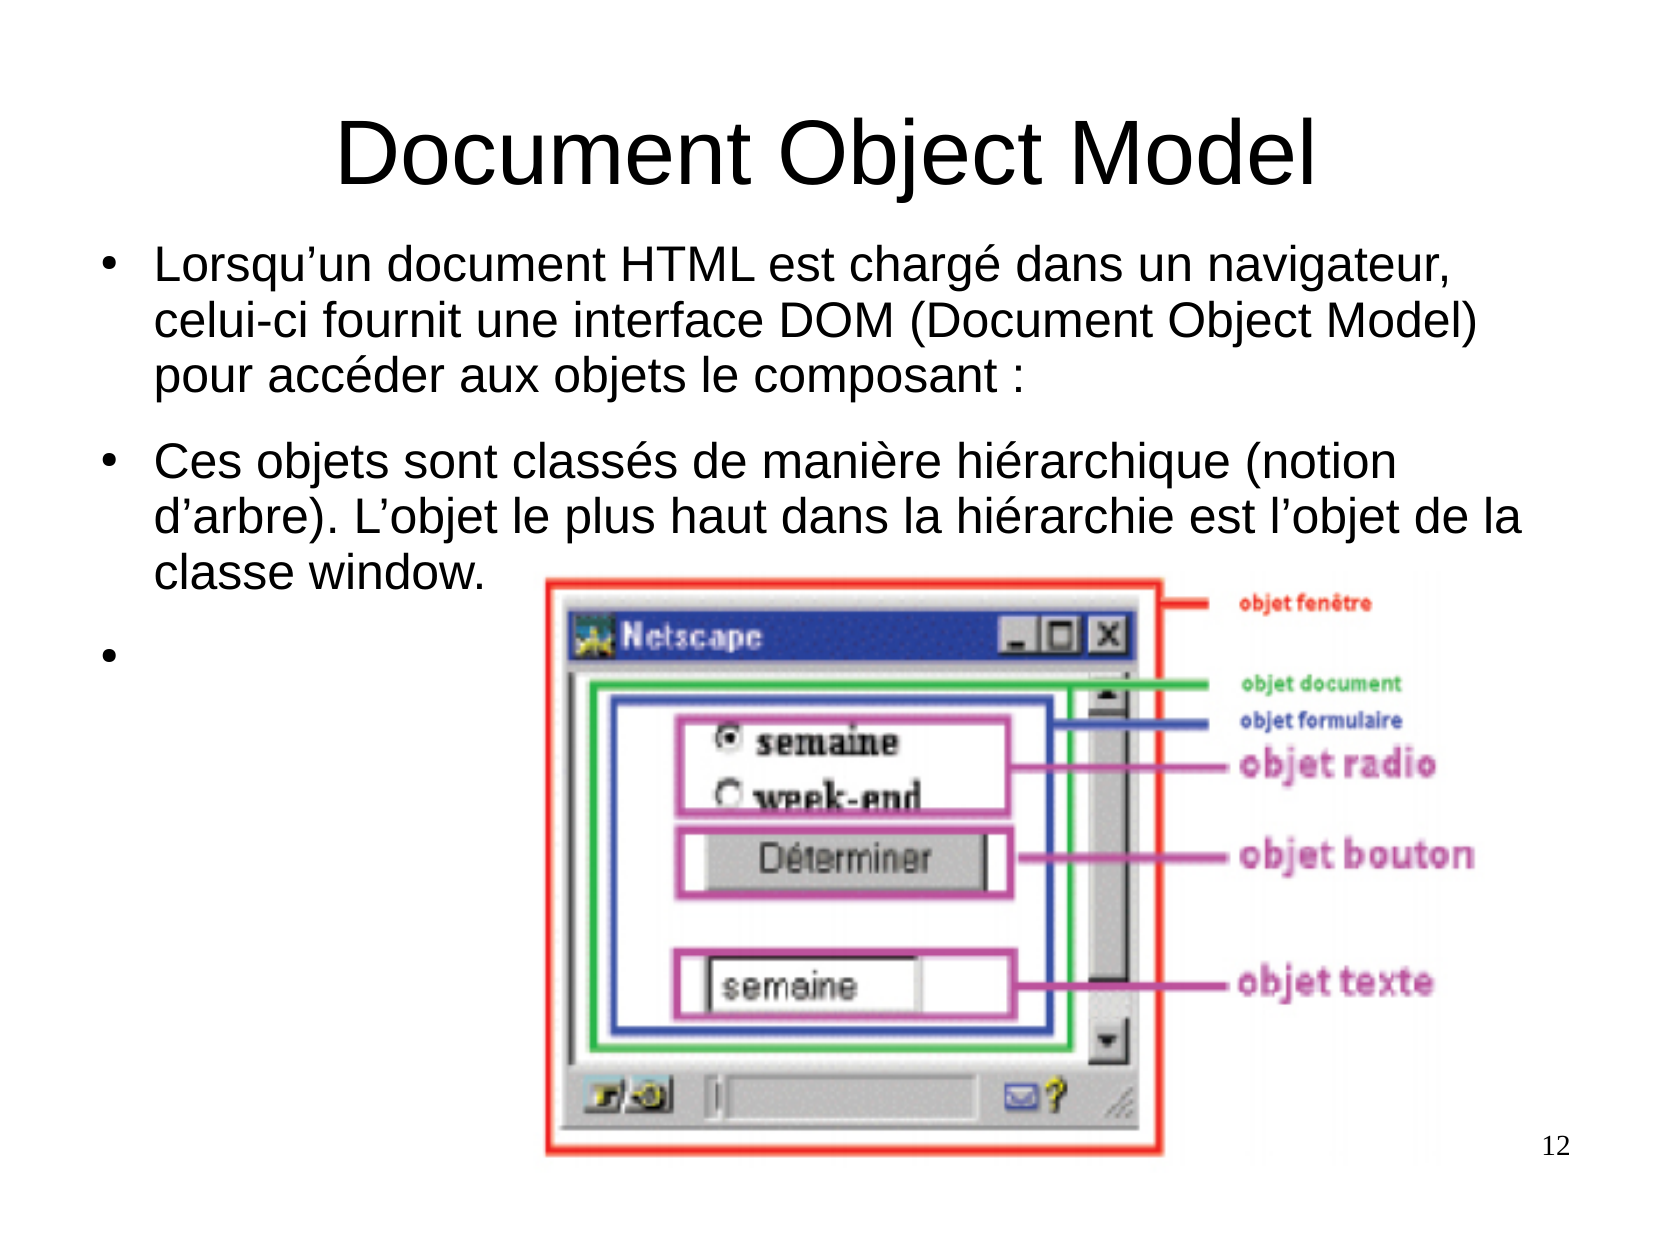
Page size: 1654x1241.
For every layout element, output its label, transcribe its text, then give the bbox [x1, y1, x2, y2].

picture [516, 571, 1536, 1182]
list Lorsqu’un document HTML est chargé dans un navigateur, celui-ci fournit une interface DOM (Document Object Model) pour accéder aux objets le composant : Ces objets sont classés de manière hiérarchique (notion d’arbre). L’objet le plus haut dans la hiérarchie est l’objet de la classe window. [82, 236, 1571, 1109]
title Document Object Model [82, 49, 1571, 236]
